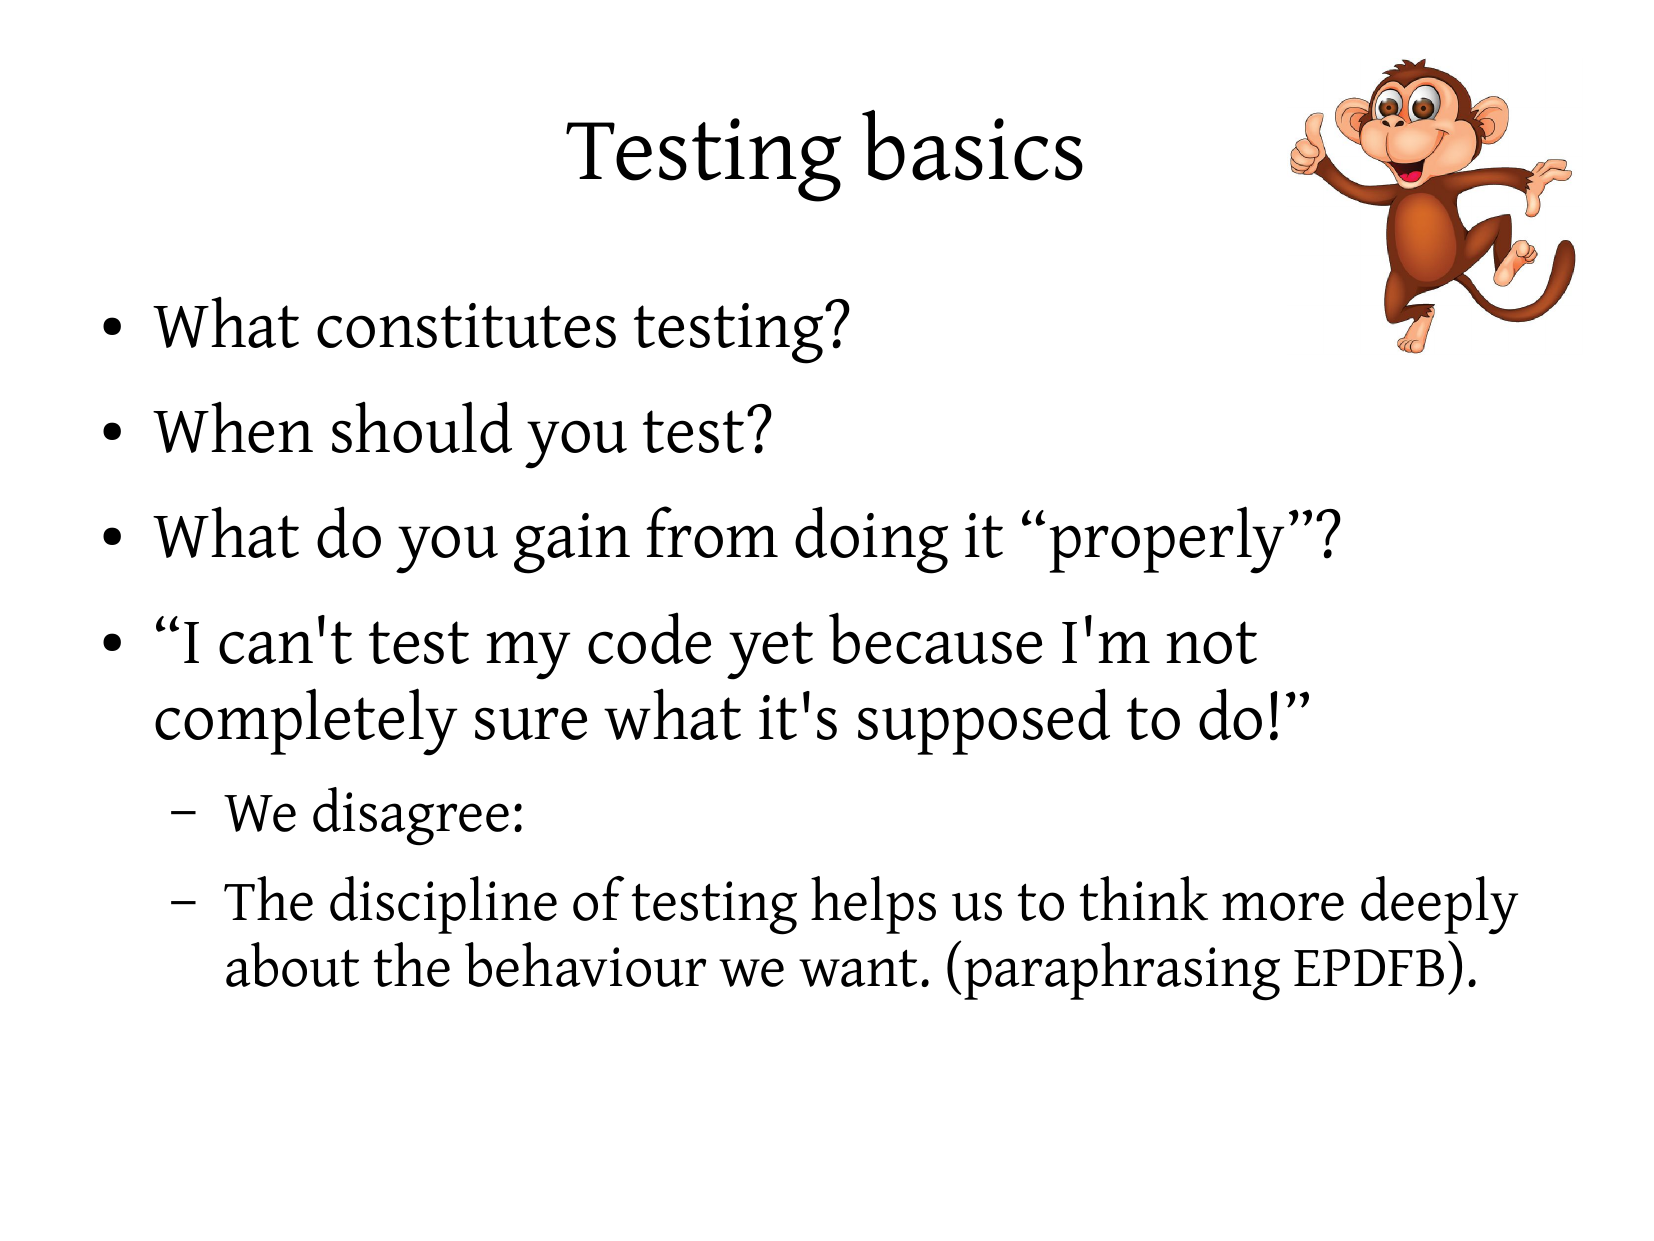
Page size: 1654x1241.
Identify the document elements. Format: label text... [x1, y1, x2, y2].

title Testing basics [82, 49, 1571, 257]
list What constitutes testing? When should you test? What do you gain from doing it “properly”? “I can't test my code yet because I'm not completely sure what it's supposed to do!” We disagree: The discipline of testing helps us to think more deeply about the behaviour we want. (paraphrasing EPDFB). [82, 290, 1571, 1010]
picture [1287, 58, 1583, 355]
